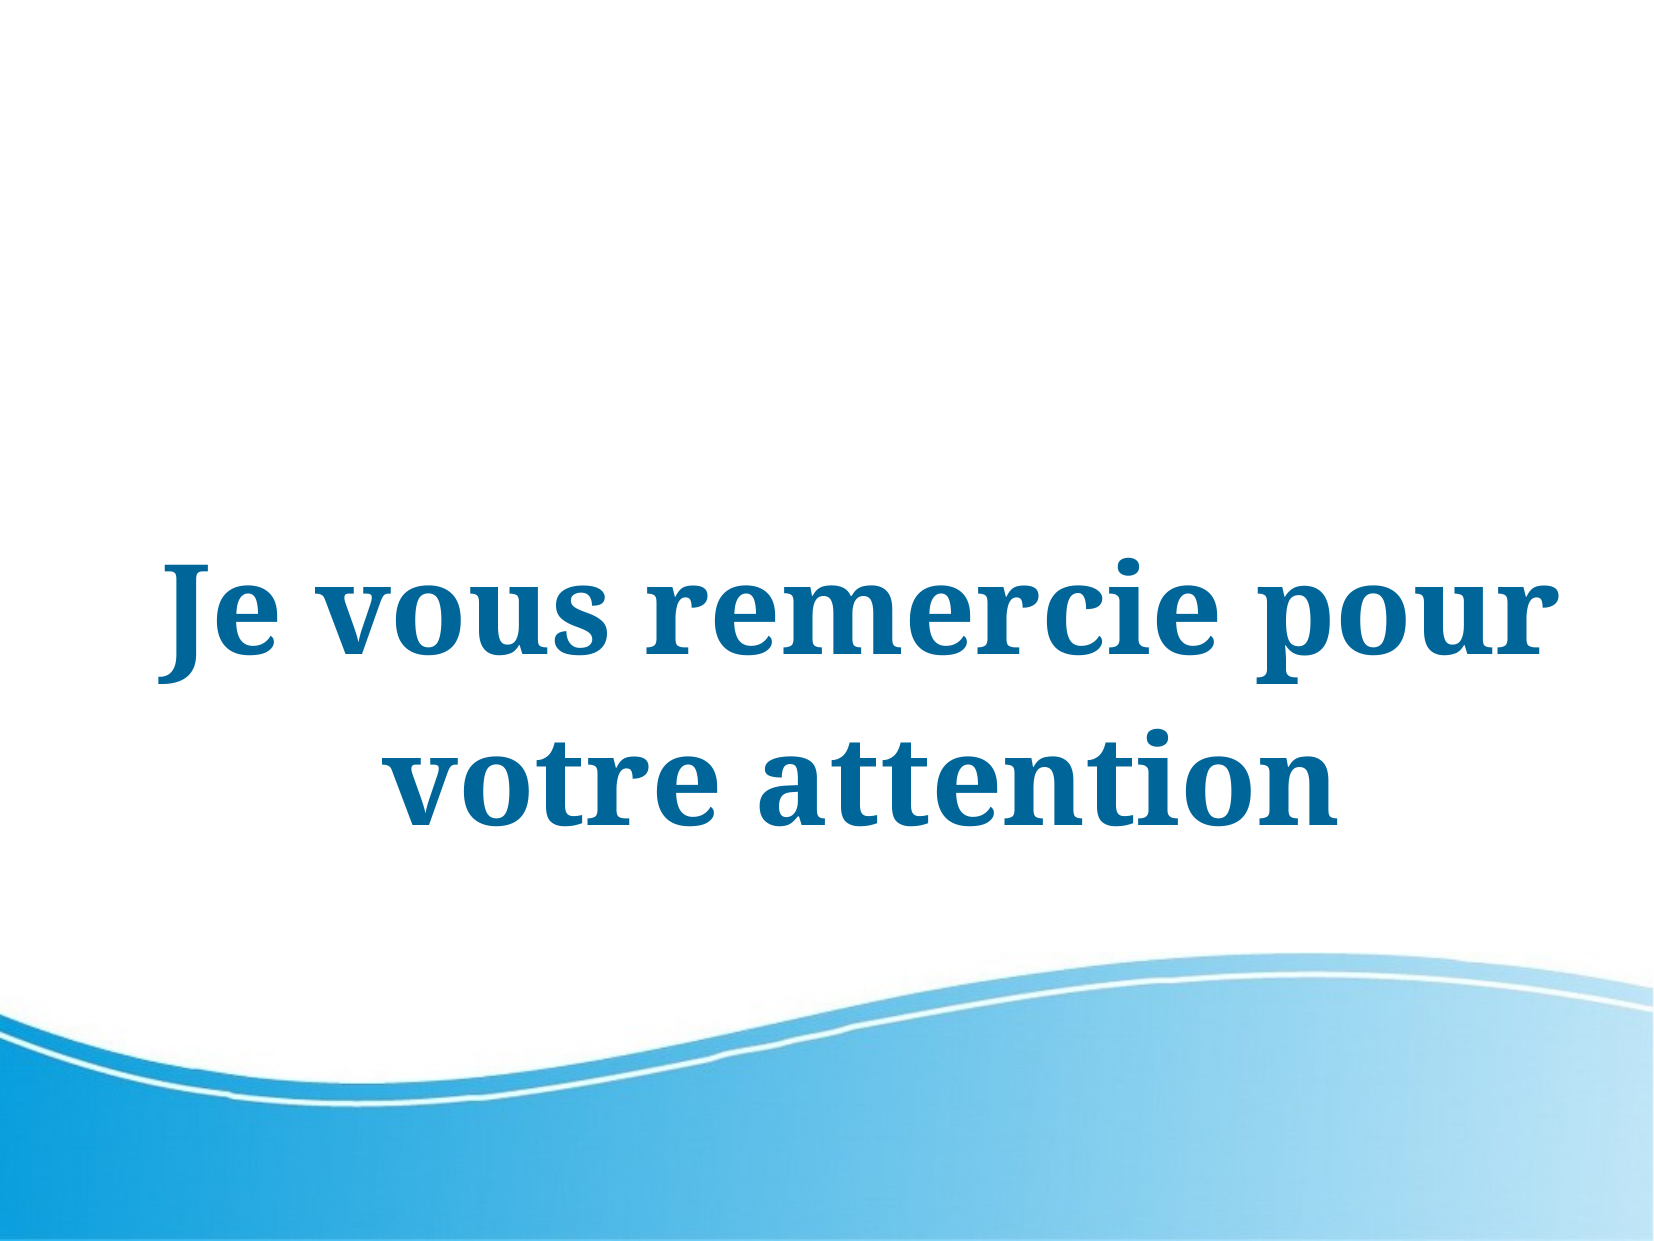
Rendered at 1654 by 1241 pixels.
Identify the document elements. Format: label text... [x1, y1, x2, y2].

picture [0, 952, 1654, 1241]
title Je vous remercie pour votre attention [118, 270, 1607, 804]
